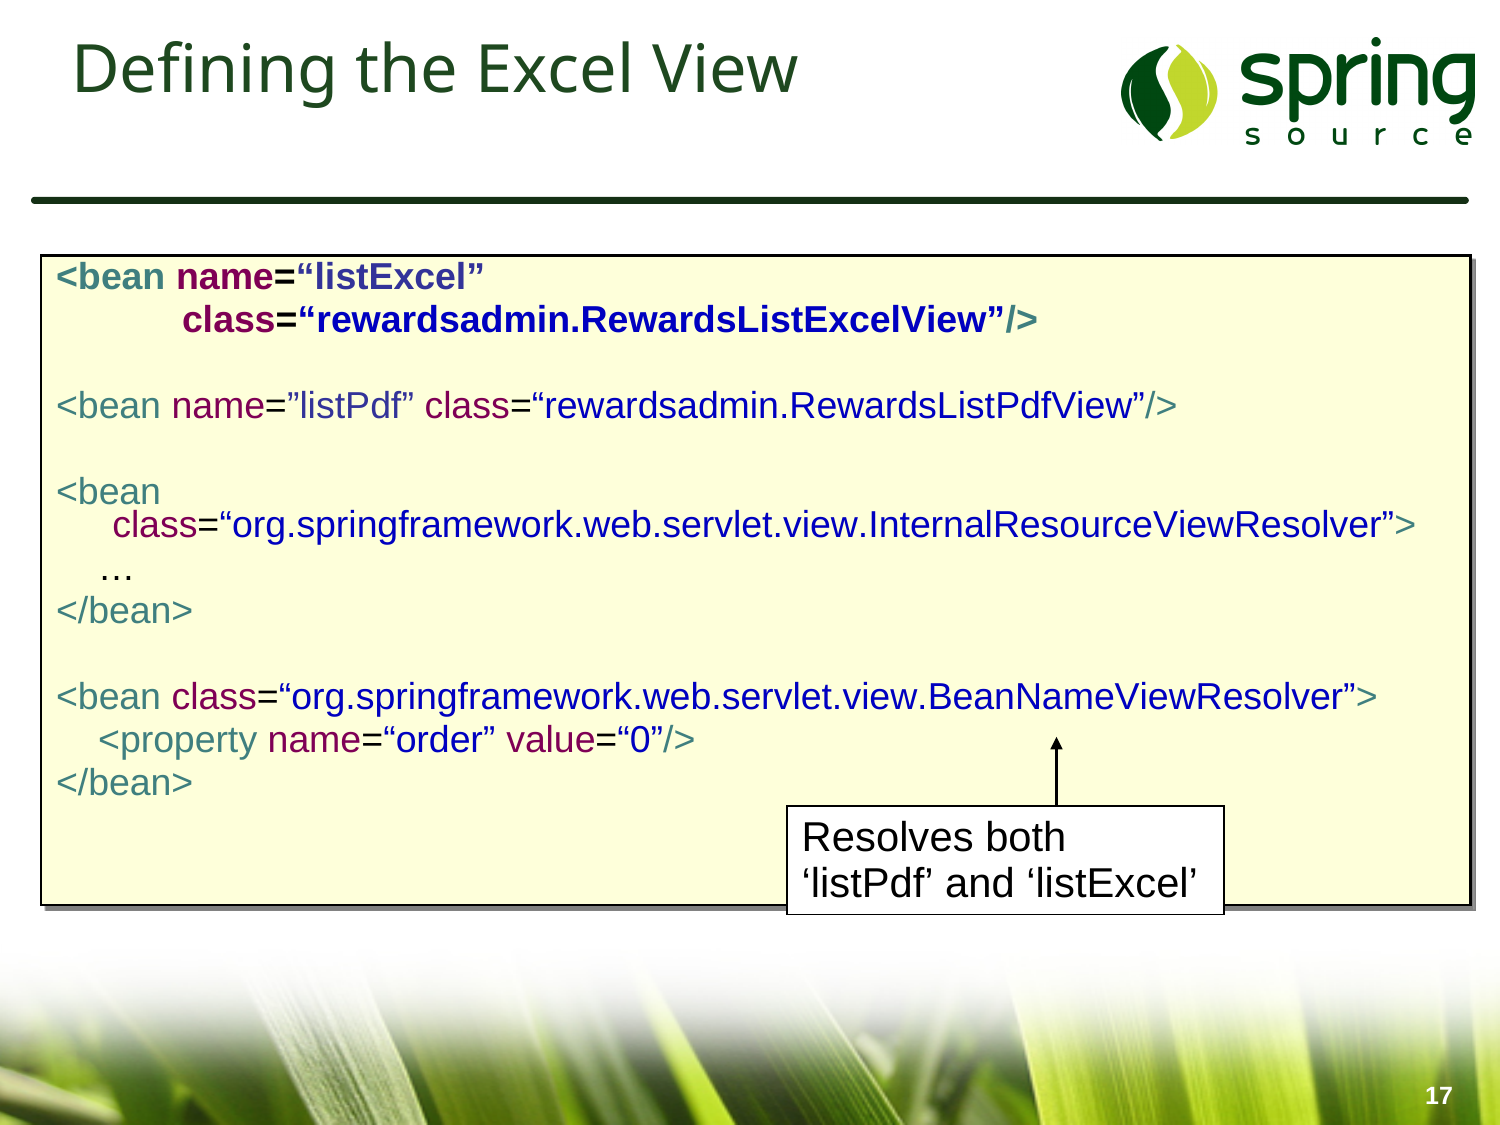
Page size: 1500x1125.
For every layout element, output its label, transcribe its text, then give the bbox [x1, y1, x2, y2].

title Defining the Excel View [56, 13, 1089, 176]
list <bean name=“listExcel” class=“rewardsadmin.RewardsListExcelView”/> <bean name=”listPdf” class=“rewardsadmin.RewardsListPdfView”/> <bean class=“org.springframework.web.servlet.view.InternalResourceViewResolver”> … </bean> <bean class=“org.springframework.web.servlet.view.BeanNameViewResolver”> <property name=“order” value=“0”/> </bean> [41, 255, 1471, 906]
text_box Resolves both ‘listPdf’ and ‘listExcel’ [786, 806, 1224, 915]
picture [1121, 37, 1475, 145]
picture [0, 944, 1500, 1125]
